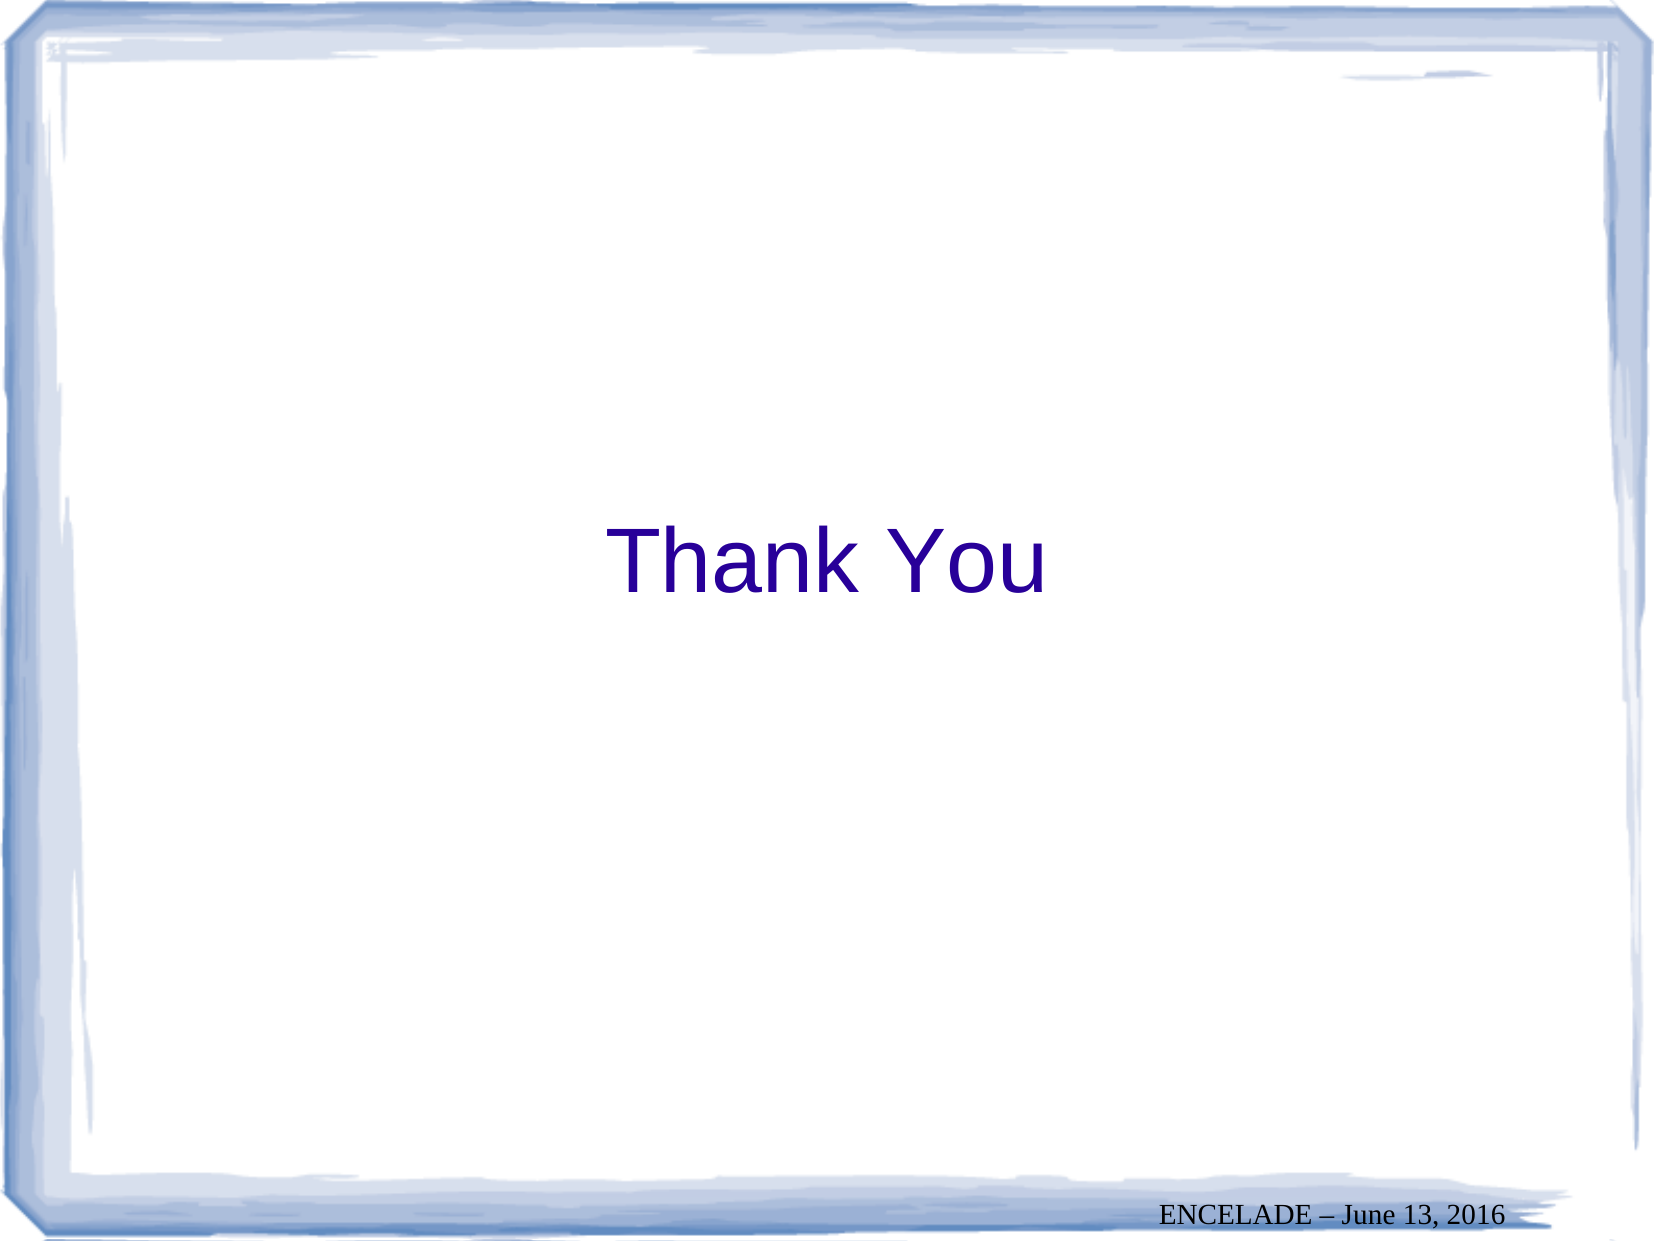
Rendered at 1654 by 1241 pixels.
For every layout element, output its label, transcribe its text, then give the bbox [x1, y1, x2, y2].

picture [0, 0, 1654, 1241]
title Thank You [82, 456, 1571, 664]
